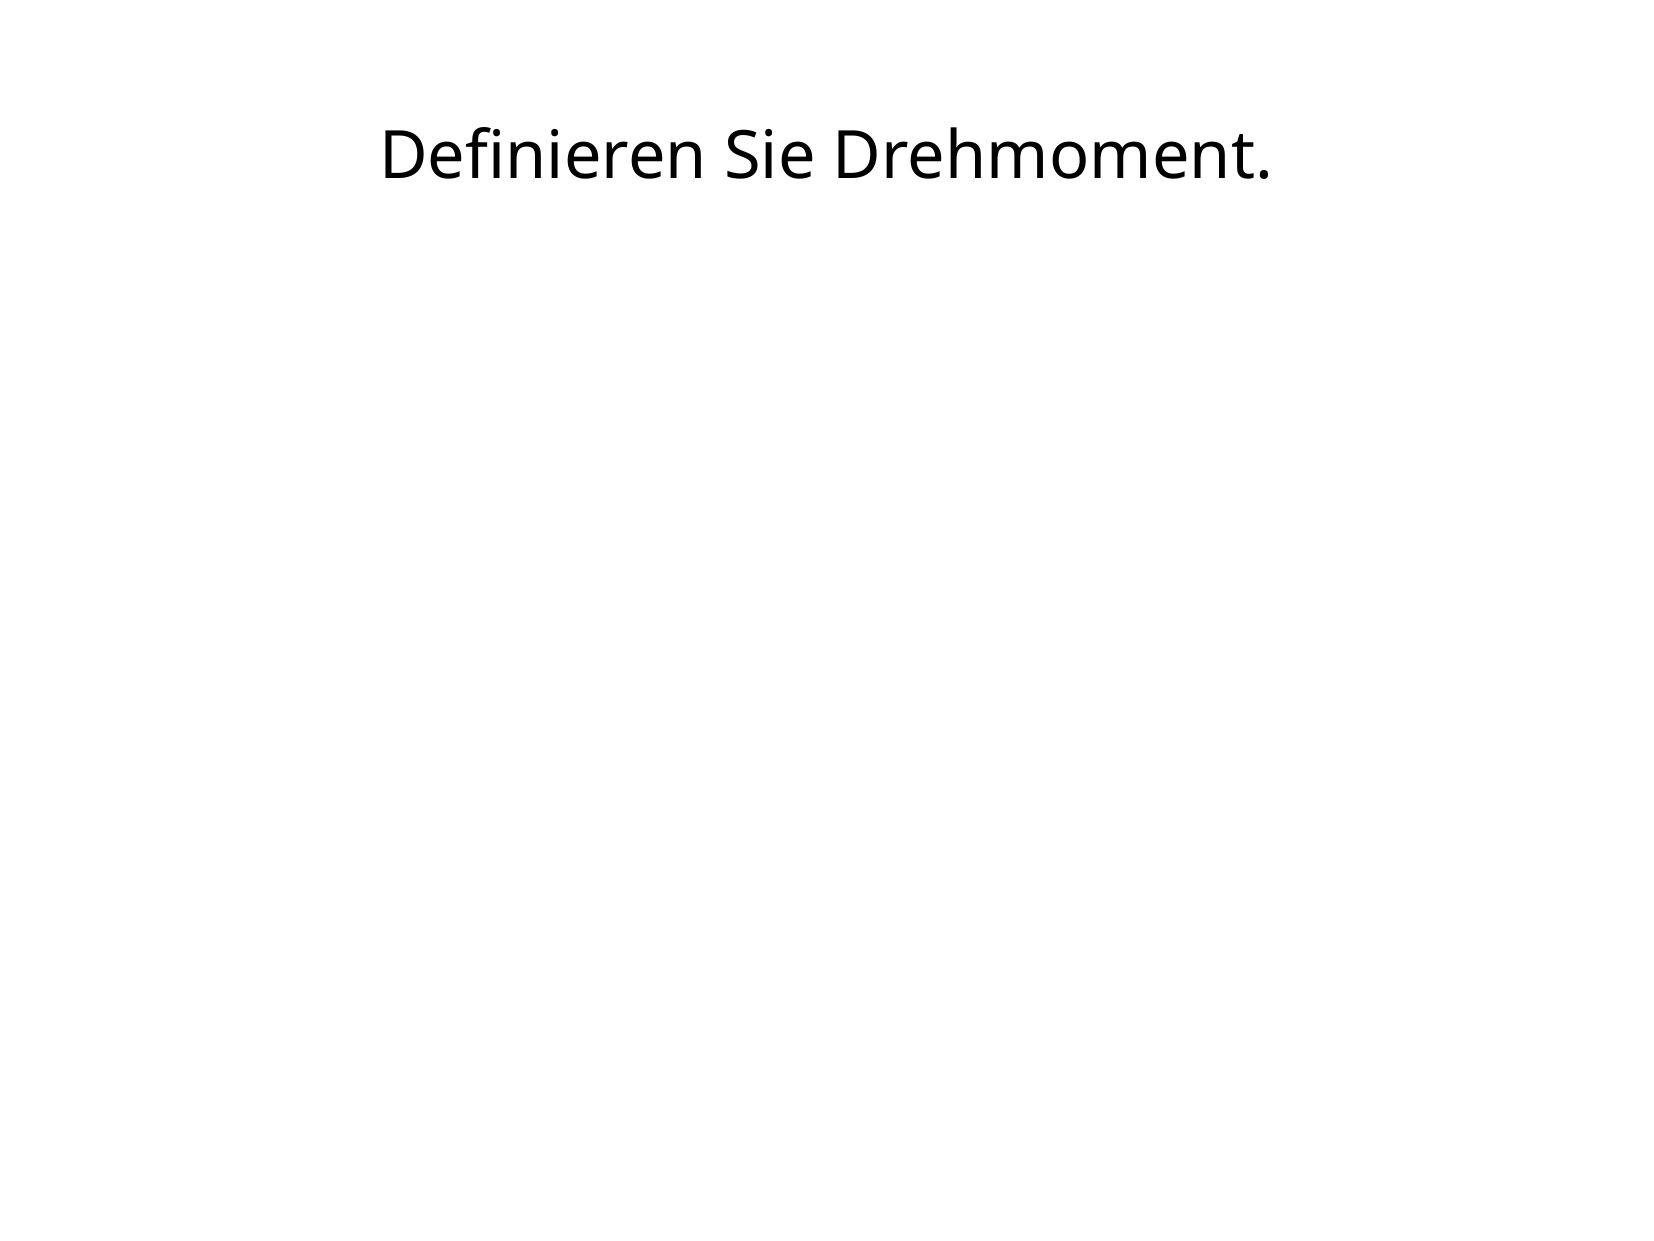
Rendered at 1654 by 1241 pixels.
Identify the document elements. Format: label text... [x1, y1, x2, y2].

title Definieren Sie Drehmoment. [82, 49, 1571, 257]
